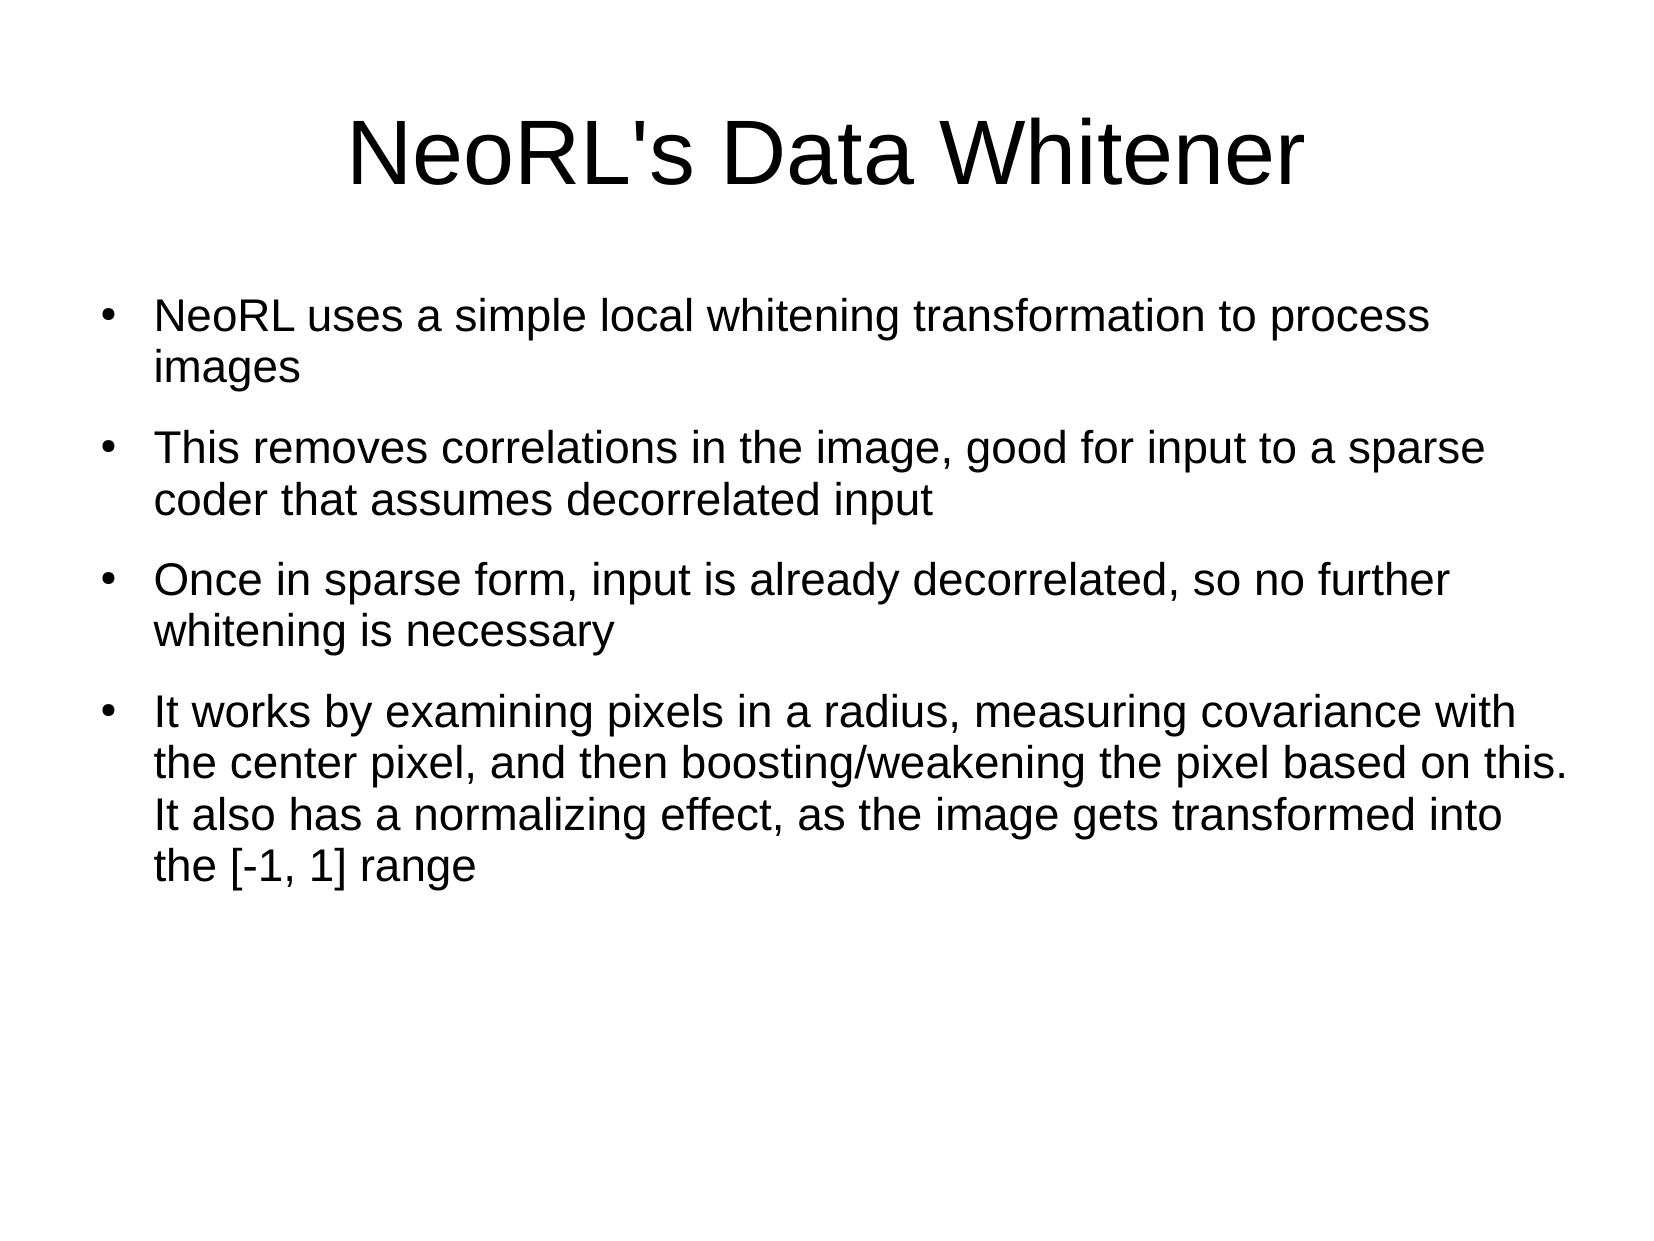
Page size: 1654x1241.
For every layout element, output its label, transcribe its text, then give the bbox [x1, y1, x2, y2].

list NeoRL uses a simple local whitening transformation to process images This removes correlations in the image, good for input to a sparse coder that assumes decorrelated input Once in sparse form, input is already decorrelated, so no further whitening is necessary It works by examining pixels in a radius, measuring covariance with the center pixel, and then boosting/weakening the pixel based on this. It also has a normalizing effect, as the image gets transformed into the [-1, 1] range [82, 290, 1571, 1109]
title NeoRL's Data Whitener [82, 49, 1571, 257]
